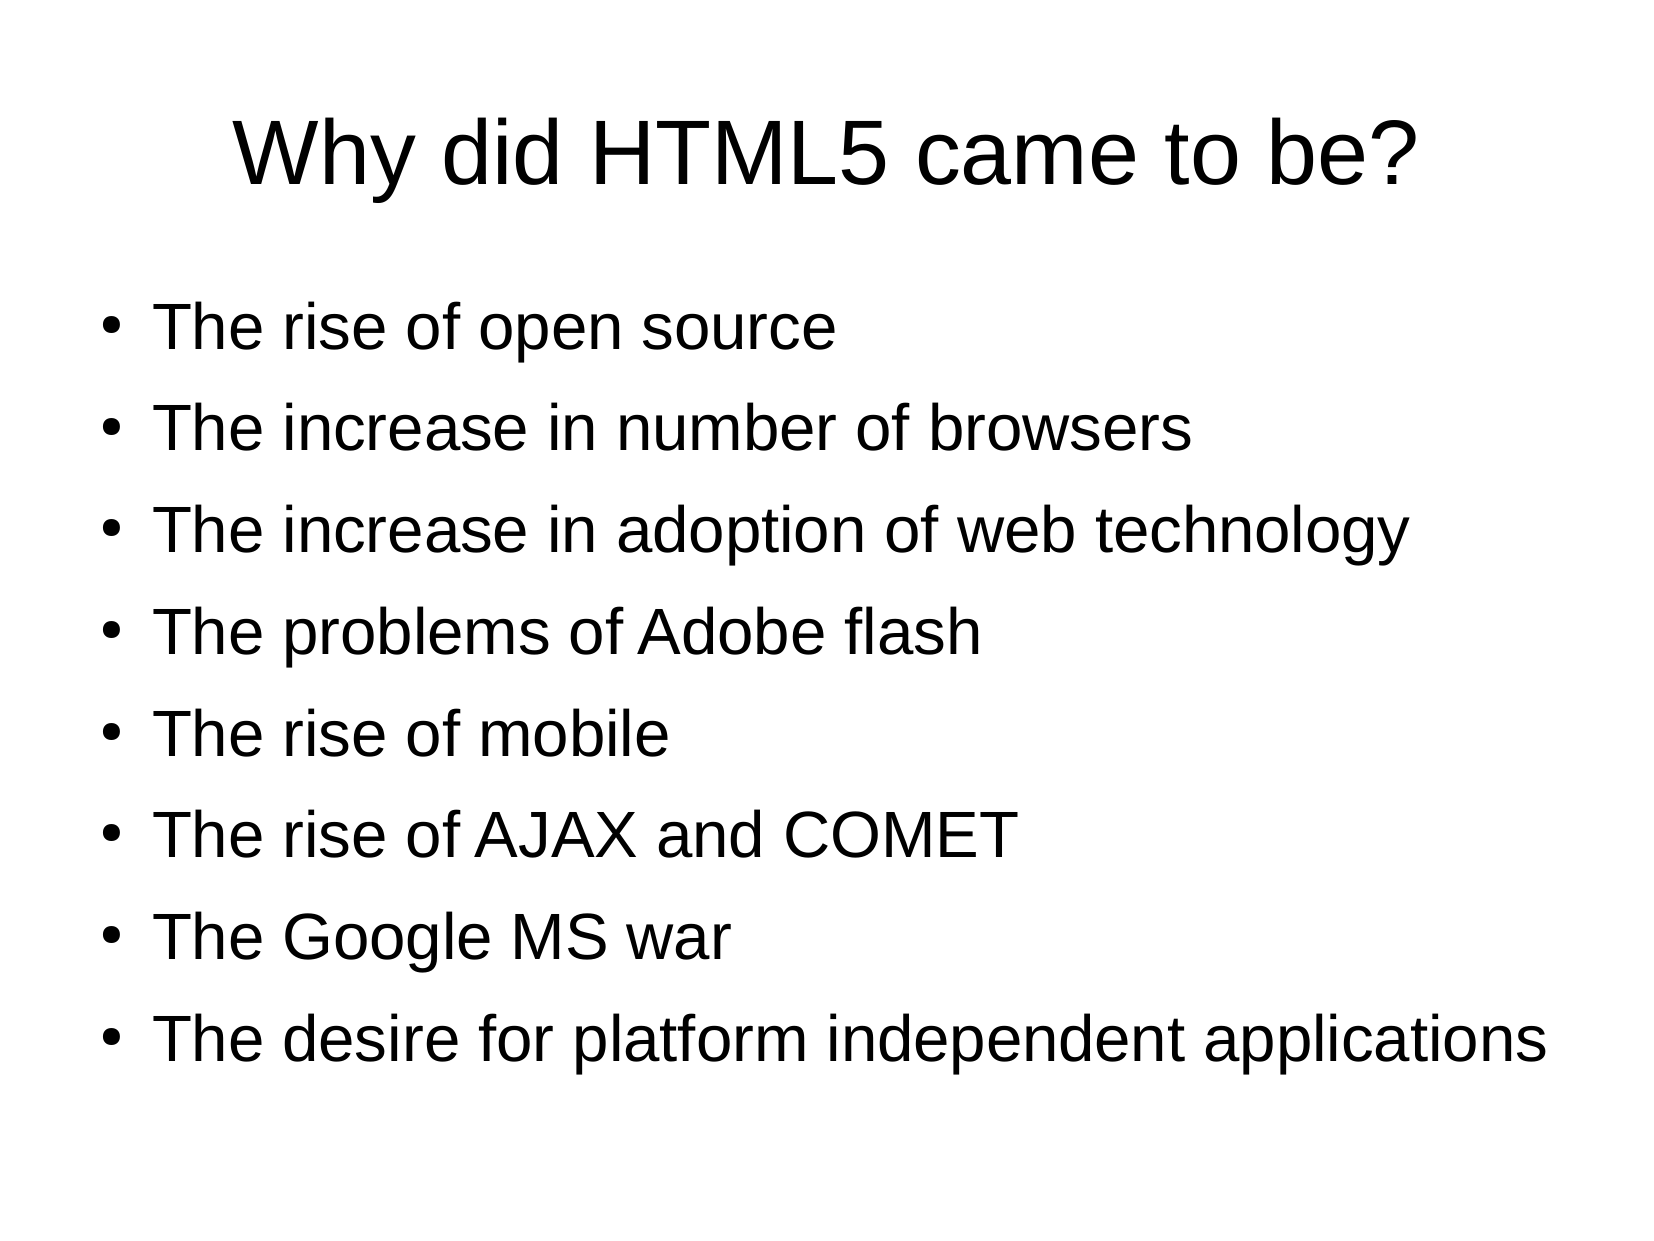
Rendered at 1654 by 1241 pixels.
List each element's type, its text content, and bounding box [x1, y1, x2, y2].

list The rise of open source The increase in number of browsers The increase in adoption of web technology The problems of Adobe flash The rise of mobile The rise of AJAX and COMET The Google MS war The desire for platform independent applications [82, 290, 1571, 1109]
title Why did HTML5 came to be? [82, 49, 1571, 257]
